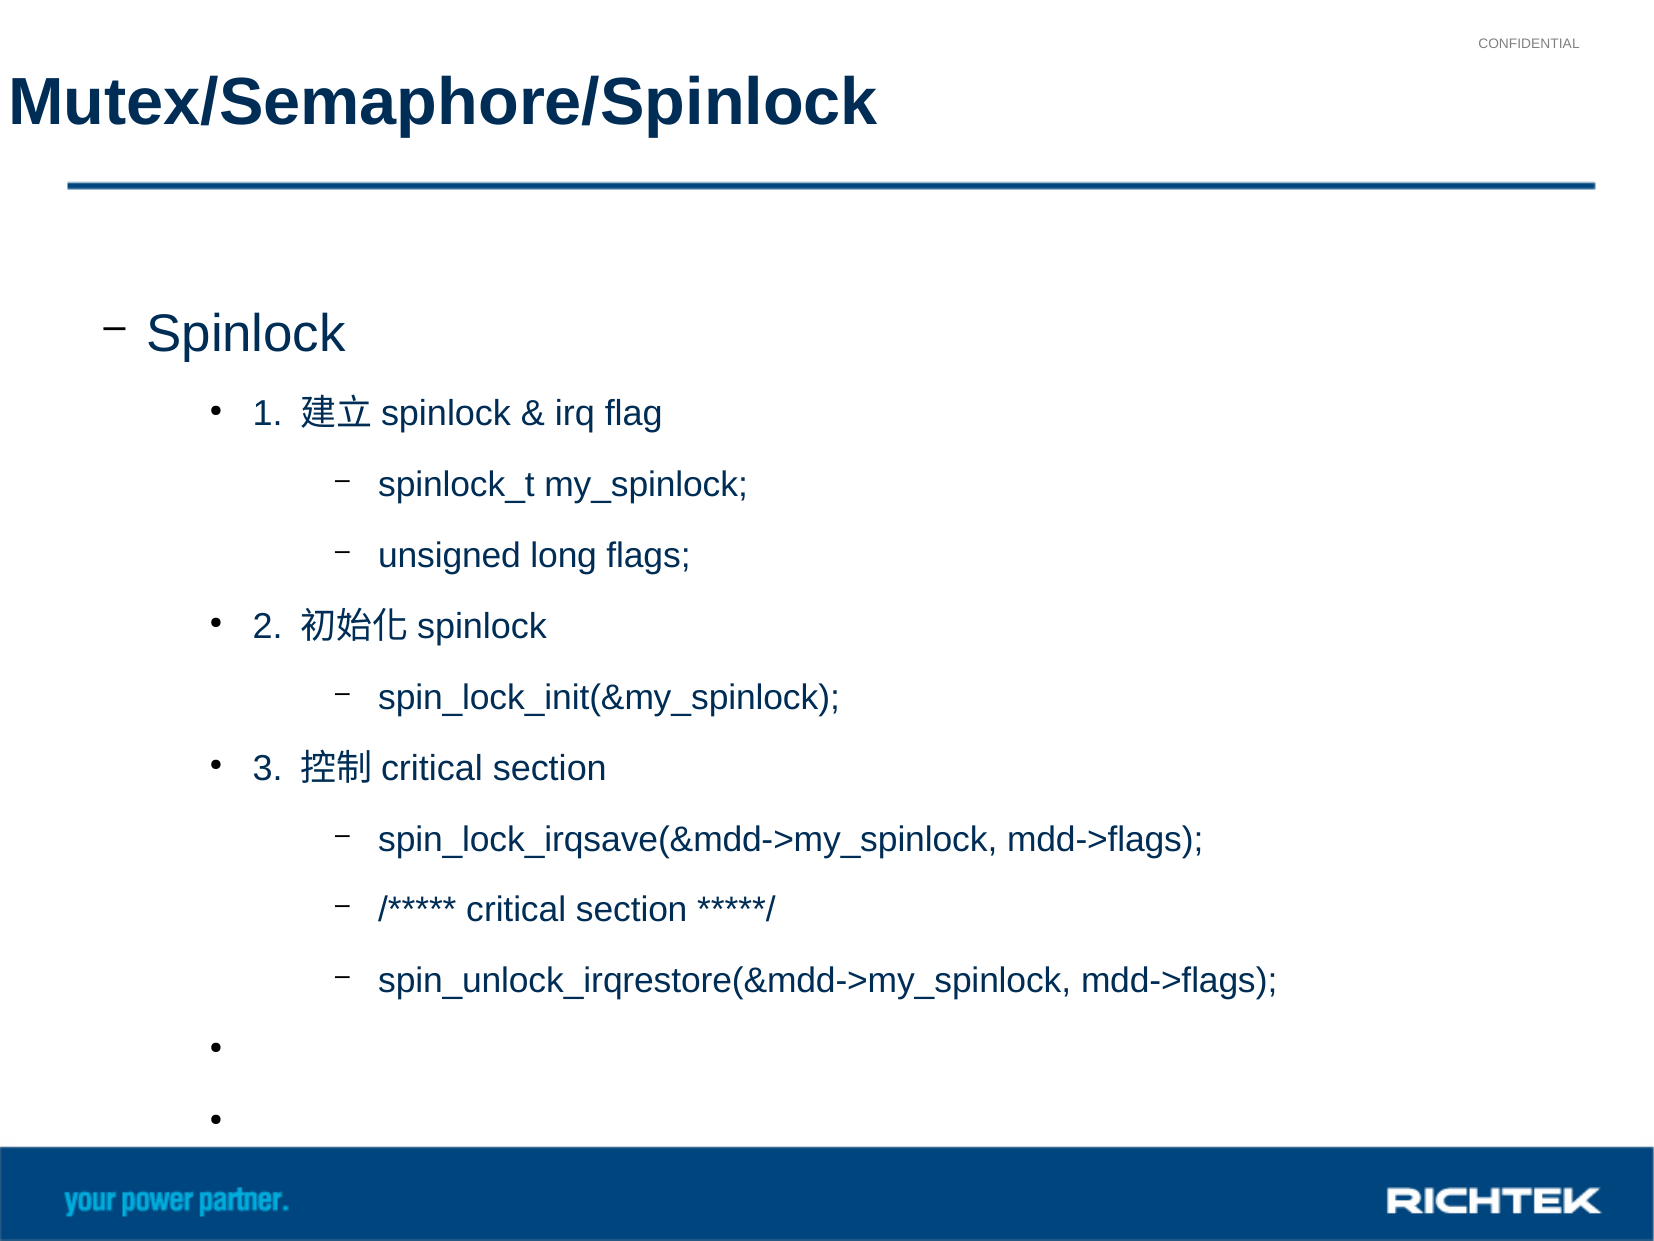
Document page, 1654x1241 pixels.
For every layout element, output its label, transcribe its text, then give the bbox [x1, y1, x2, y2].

title Mutex/Semaphore/Spinlock [0, 49, 1489, 257]
list Spinlock 1. 建立spinlock & irq flag spinlock_t my_spinlock; unsigned long flags; 2. 初始化spinlock spin_lock_init(&my_spinlock); 3. 控制critical section spin_lock_irqsave(&mdd->my_spinlock, mdd->flags); /***** critical section *****/ spin_unlock_irqrestore(&mdd->my_spinlock, mdd->flags); [0, 290, 1489, 1010]
